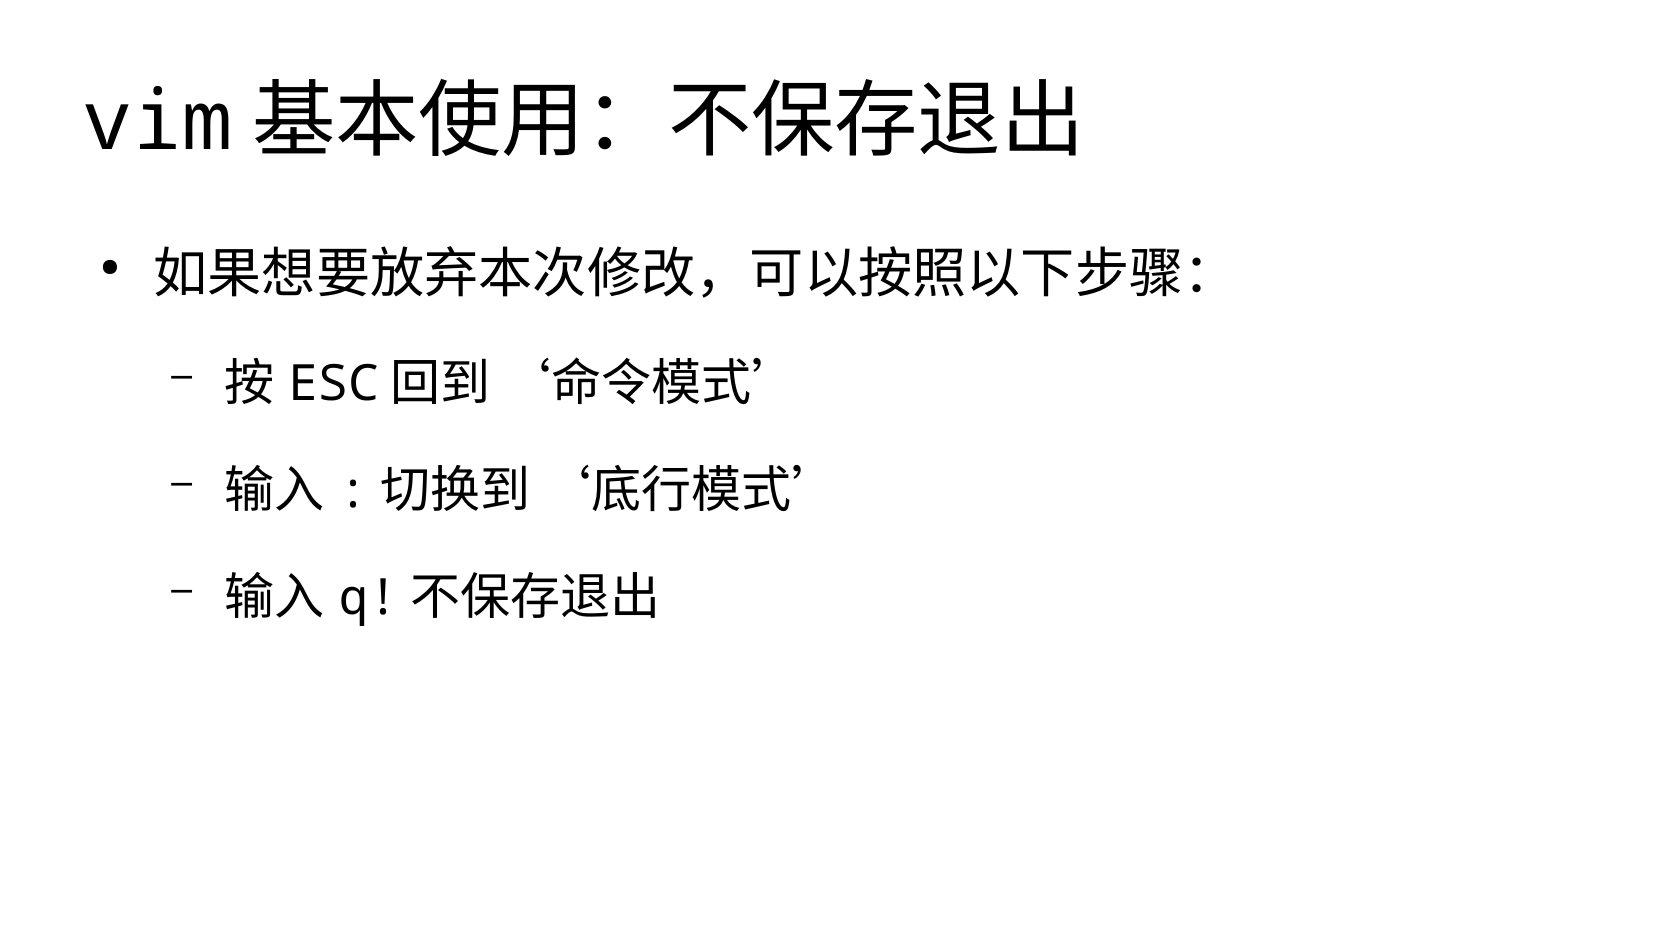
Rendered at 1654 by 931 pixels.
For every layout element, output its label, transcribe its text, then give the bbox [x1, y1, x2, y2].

title vim基本使用：不保存退出 [82, 37, 1571, 189]
list 如果想要放弃本次修改，可以按照以下步骤： 按ESC回到 ‘命令模式’ 输入:切换到 ‘底行模式’ 输入q!不保存退出 [82, 217, 1571, 758]
